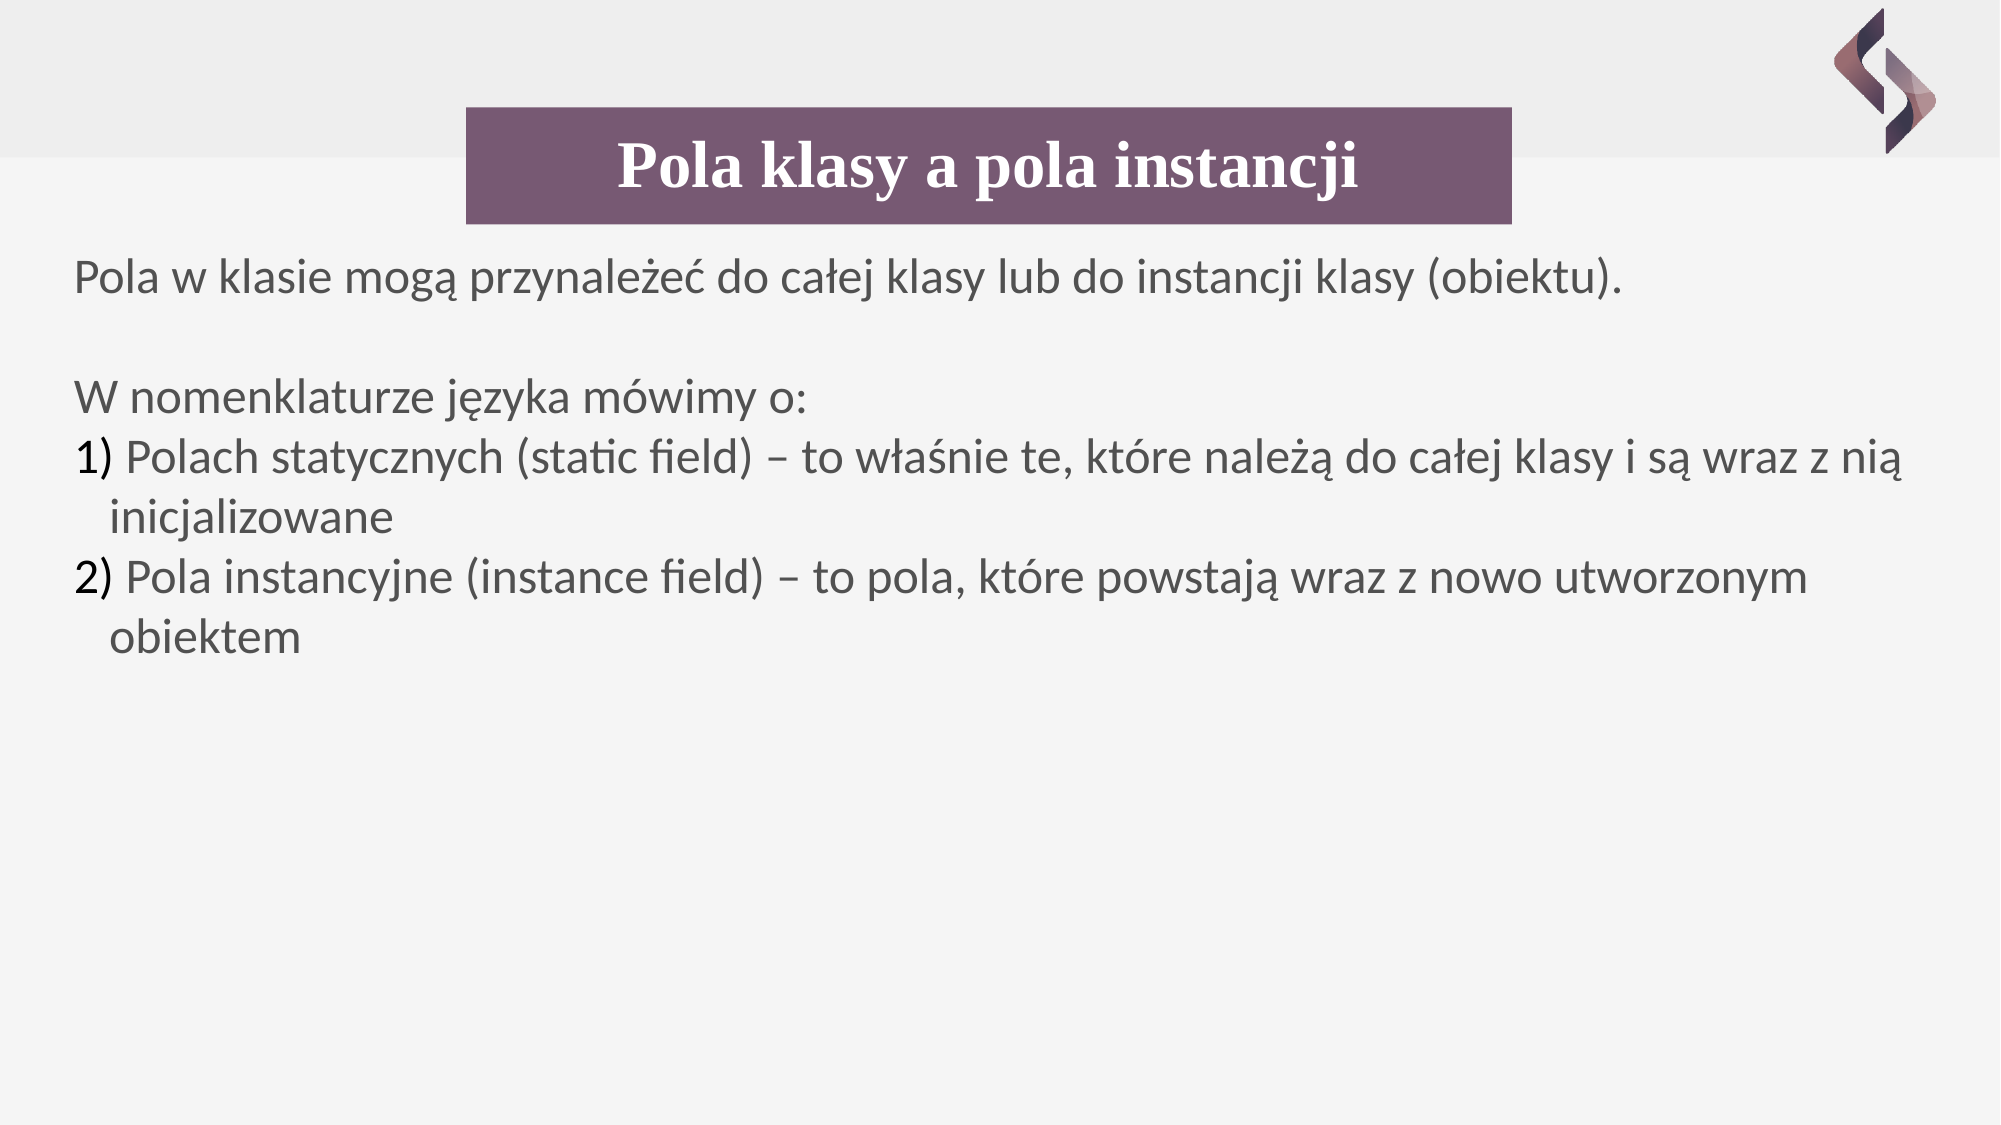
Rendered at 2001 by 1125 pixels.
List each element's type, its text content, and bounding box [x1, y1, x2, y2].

text_box Pola w klasie mogą przynależeć do całej klasy lub do instancji klasy (obiektu). W nomenklaturze języka mówimy o: Polach statycznych (static field) – to właśnie te, które należą do całej klasy i są wraz z nią inicjalizowane Pola instancyjne (instance field) – to pola, które powstają wraz z nowo utworzonym obiektem [59, 236, 1973, 981]
text_box Pola klasy a pola instancji [466, 107, 1512, 225]
picture [1787, 0, 2001, 166]
